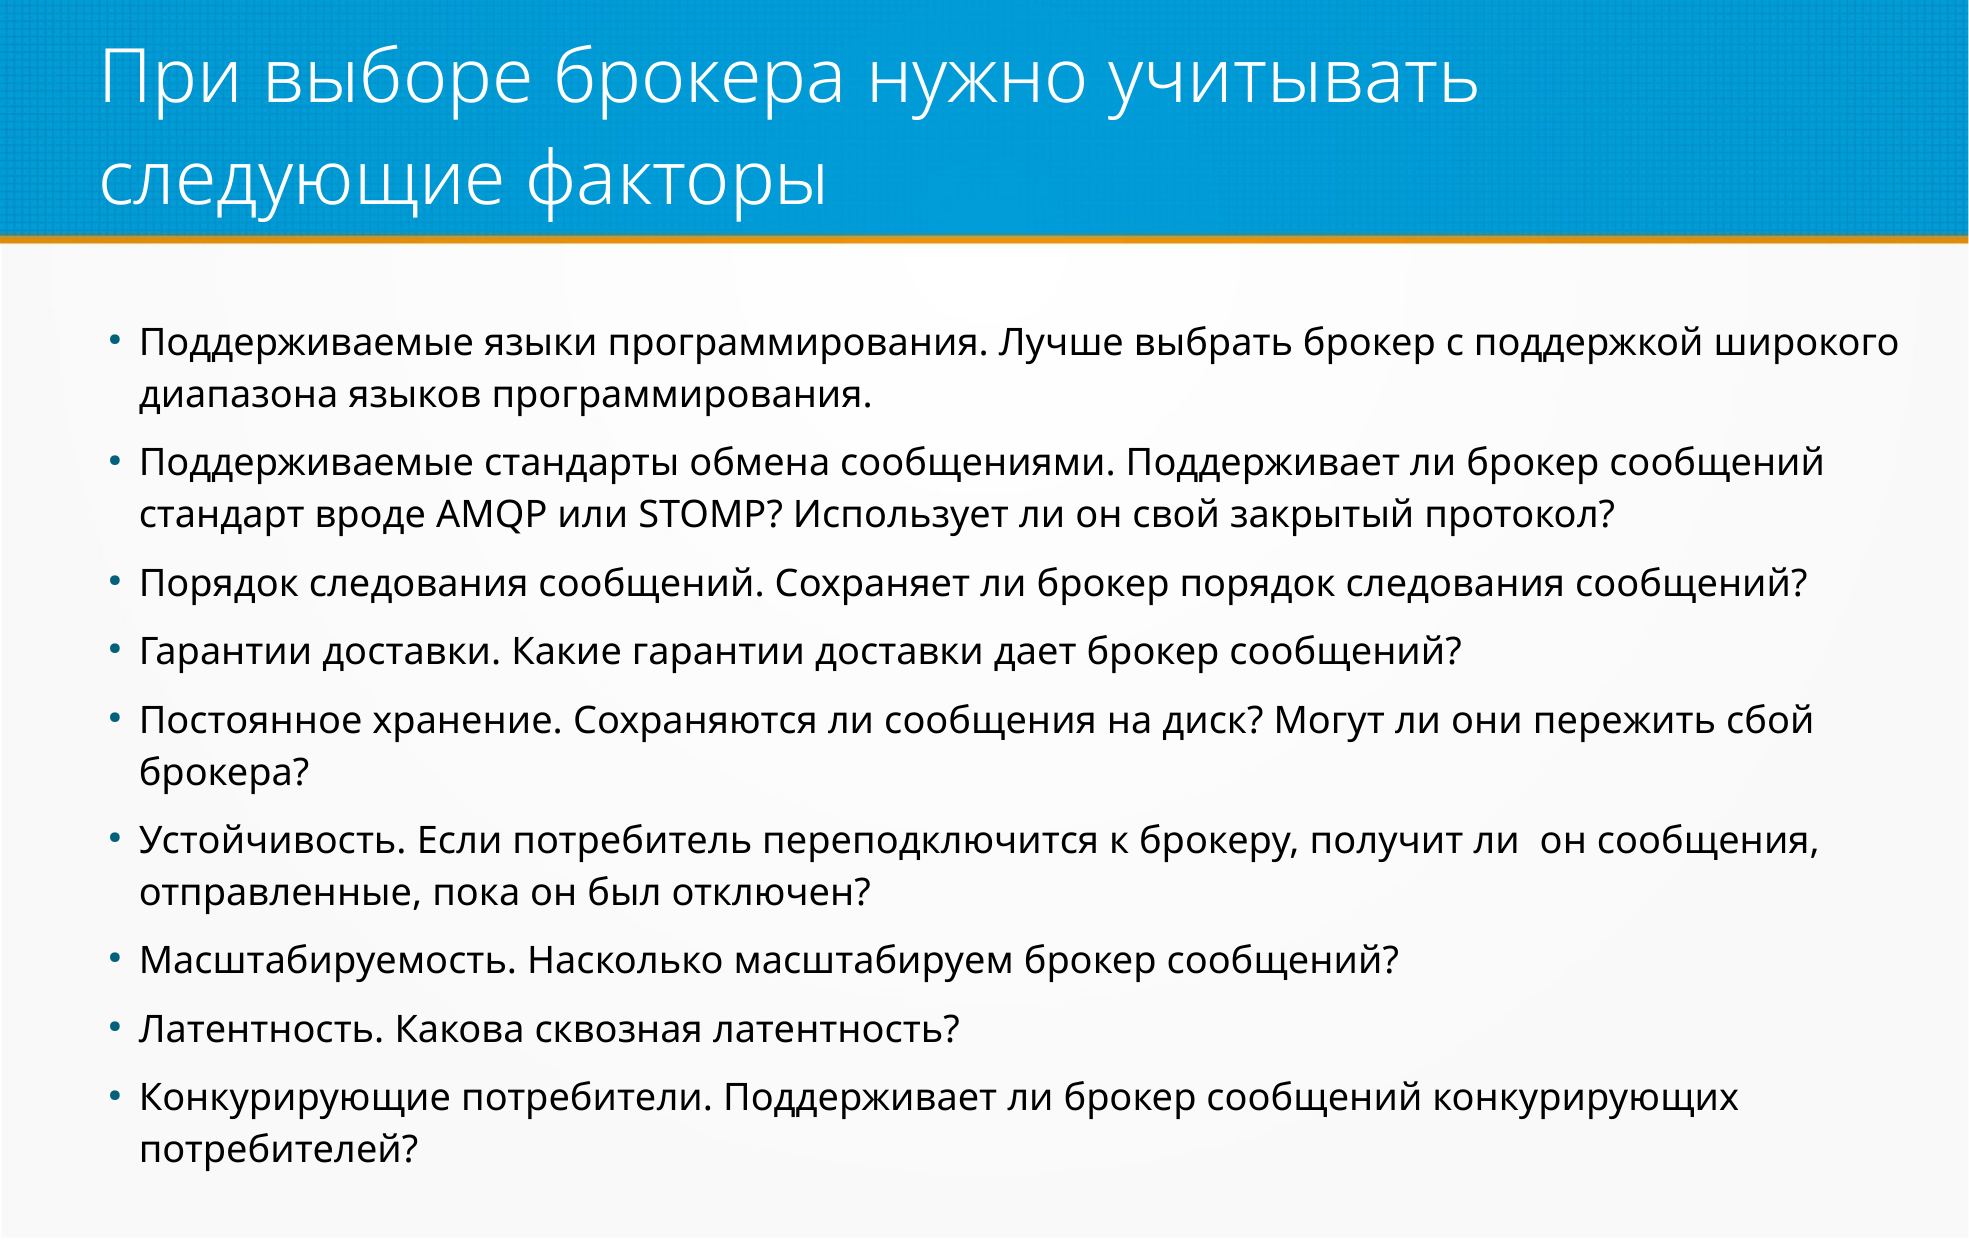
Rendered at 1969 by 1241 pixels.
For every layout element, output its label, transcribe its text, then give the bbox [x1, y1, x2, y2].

picture [0, 233, 1969, 1241]
list Поддерживаемые языки программирования. Лучше выбрать брокер с поддержкой широкого диапазона языков программирования. Поддерживаемые стандарты обмена сообщениями. Поддерживает ли брокер сообщений стандарт вроде AMQP или STOMP? Использует ли он свой закрытый протокол? Порядок следования сообщений. Сохраняет ли брокер порядок следования сообщений? Гарантии доставки. Какие гарантии доставки дает брокер сообщений? Постоянное хранение. Сохраняются ли сообщения на диск? Могут ли они пережить сбой брокера? Устойчивость. Если потребитель переподключится к брокеру, получит ли он сообщения, отправленные, пока он был отключен? Масштабируемость. Насколько масштабируем брокер сообщений? Латентность. Какова сквозная латентность? Конкурирующие потребители. Поддерживает ли брокер сообщений конкурирующих потребителей? [98, 315, 1938, 1193]
title При выборе брокера нужно учитывать следующие факторы [98, 19, 1870, 227]
